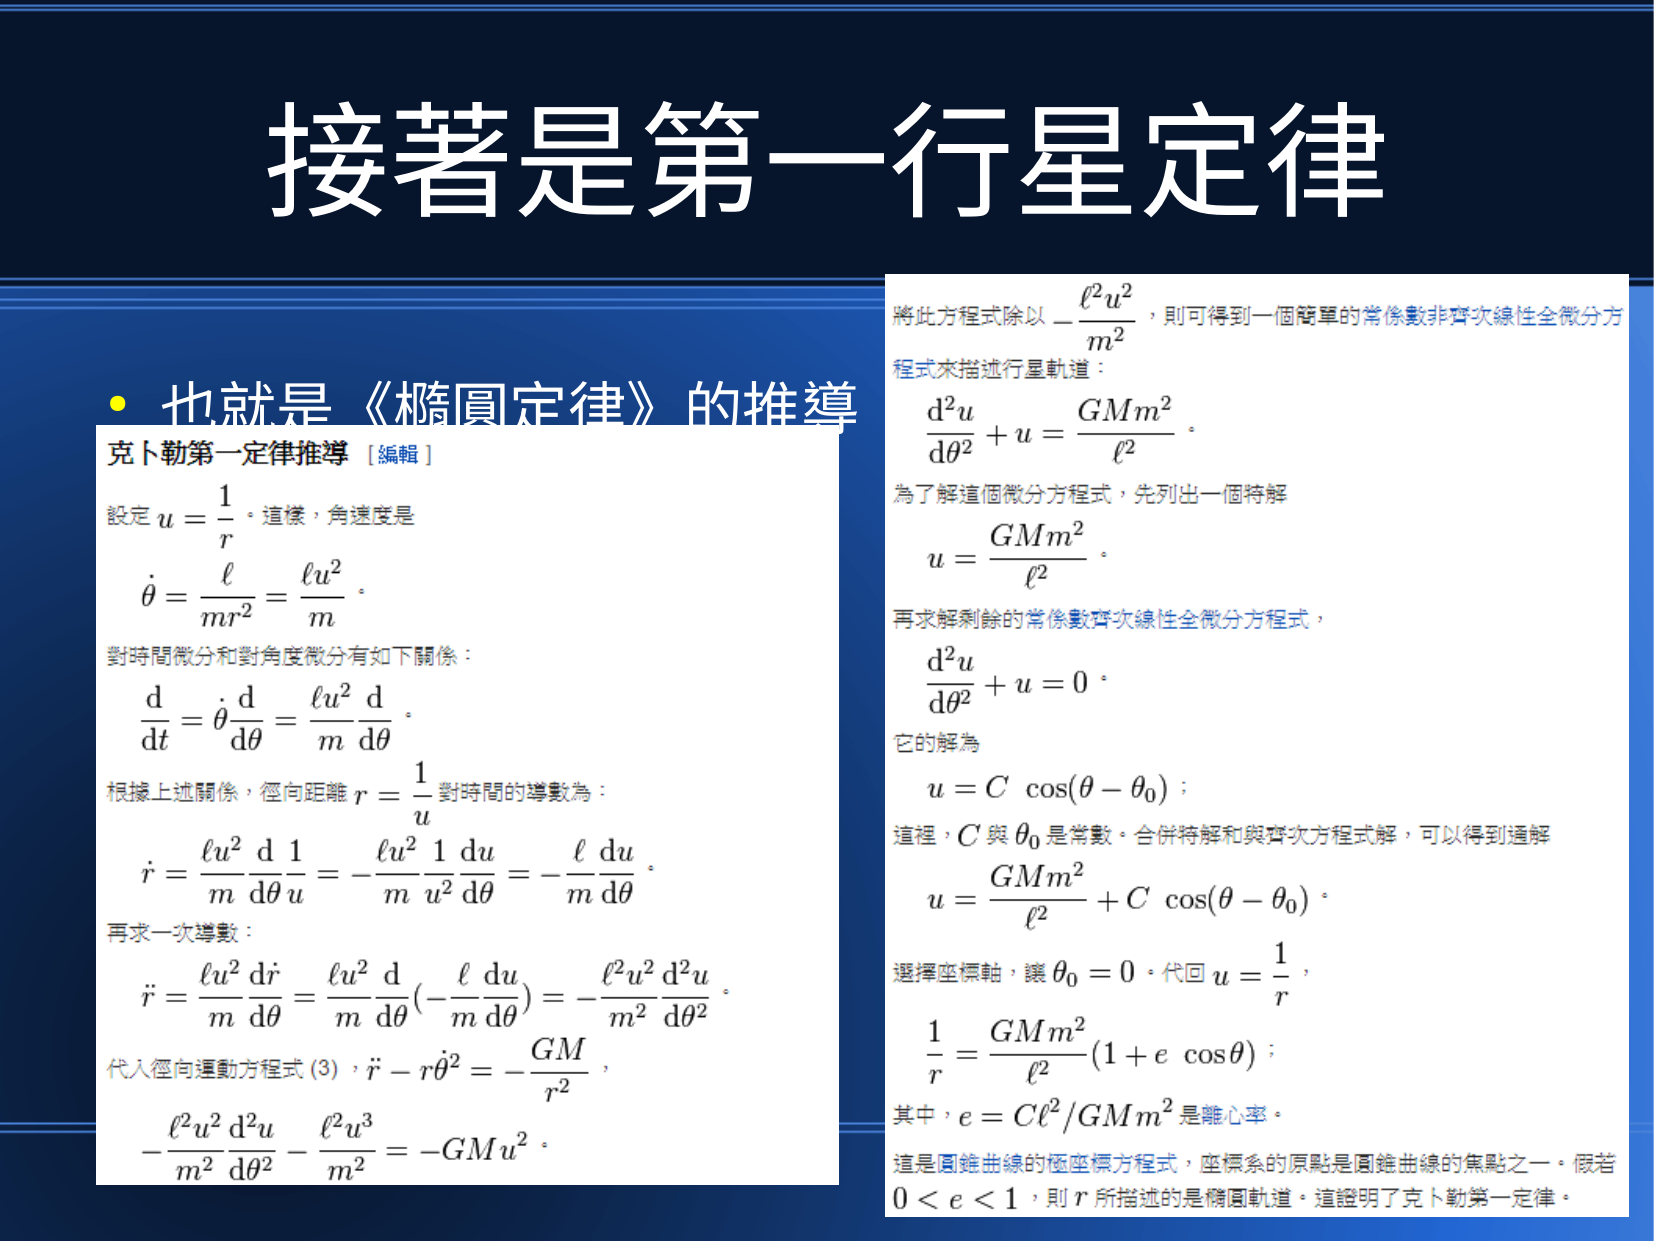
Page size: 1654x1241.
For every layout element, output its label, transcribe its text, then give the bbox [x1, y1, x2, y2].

picture [0, 0, 1654, 1241]
list 也就是《橢圓定律》的推導 [89, 320, 1578, 1241]
picture [96, 425, 839, 1185]
title 接著是第一行星定律 [82, 49, 1571, 257]
